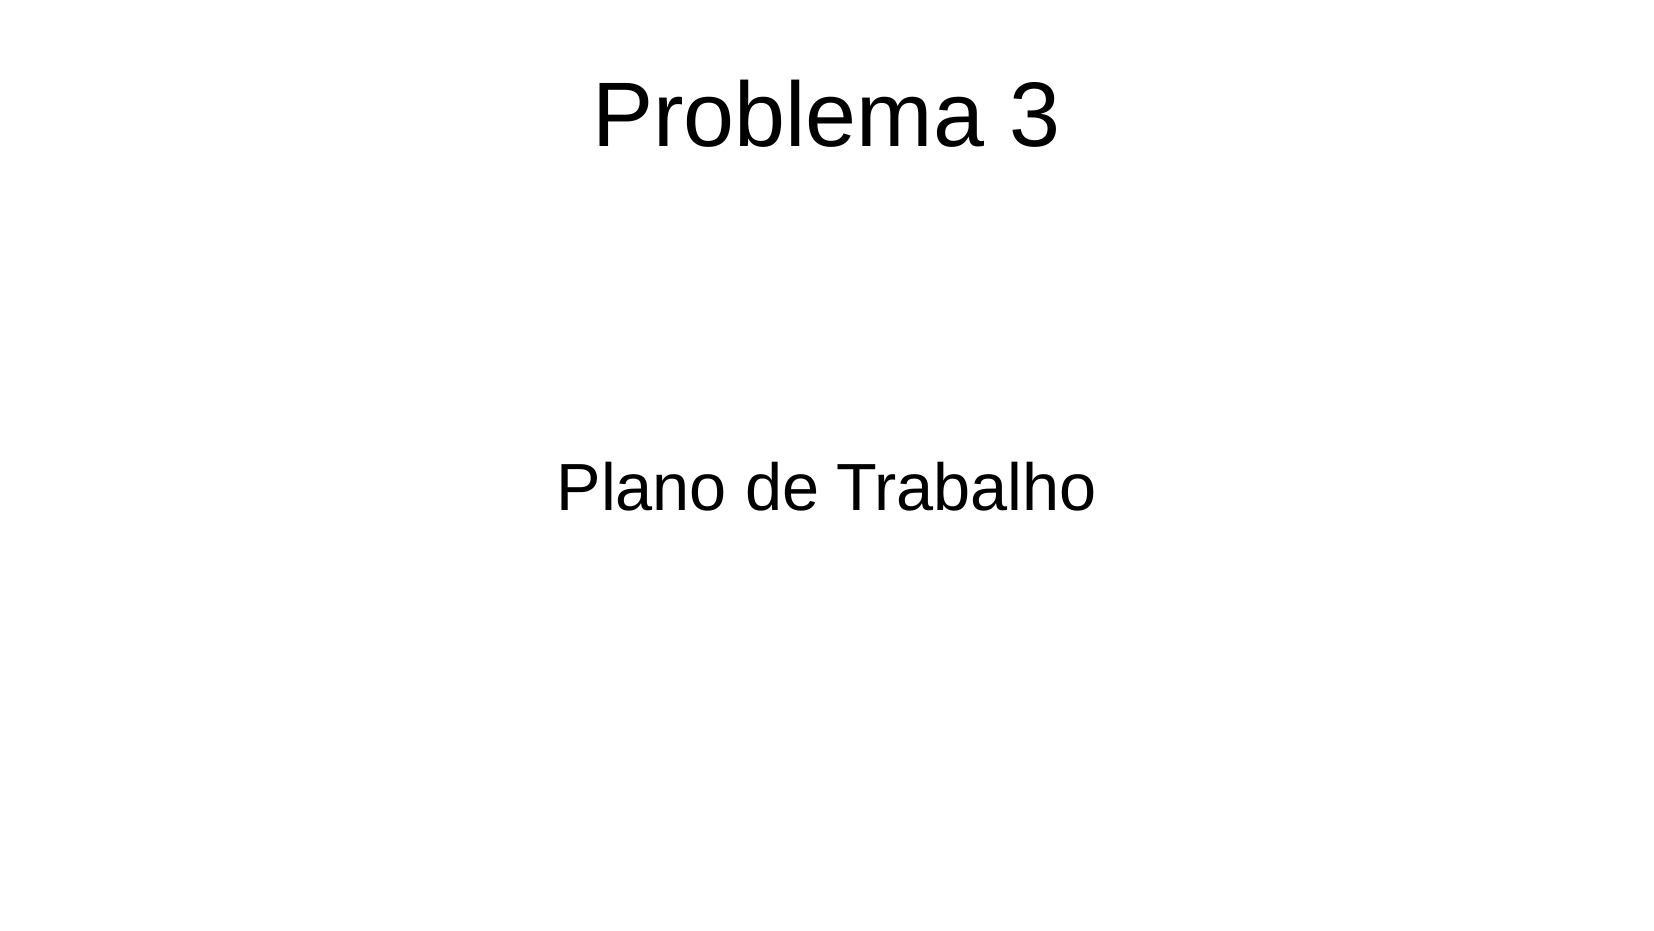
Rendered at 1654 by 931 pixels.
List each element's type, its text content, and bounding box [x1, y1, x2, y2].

title Problema 3 [82, 37, 1571, 193]
subtitle Plano de Trabalho [82, 217, 1571, 758]
